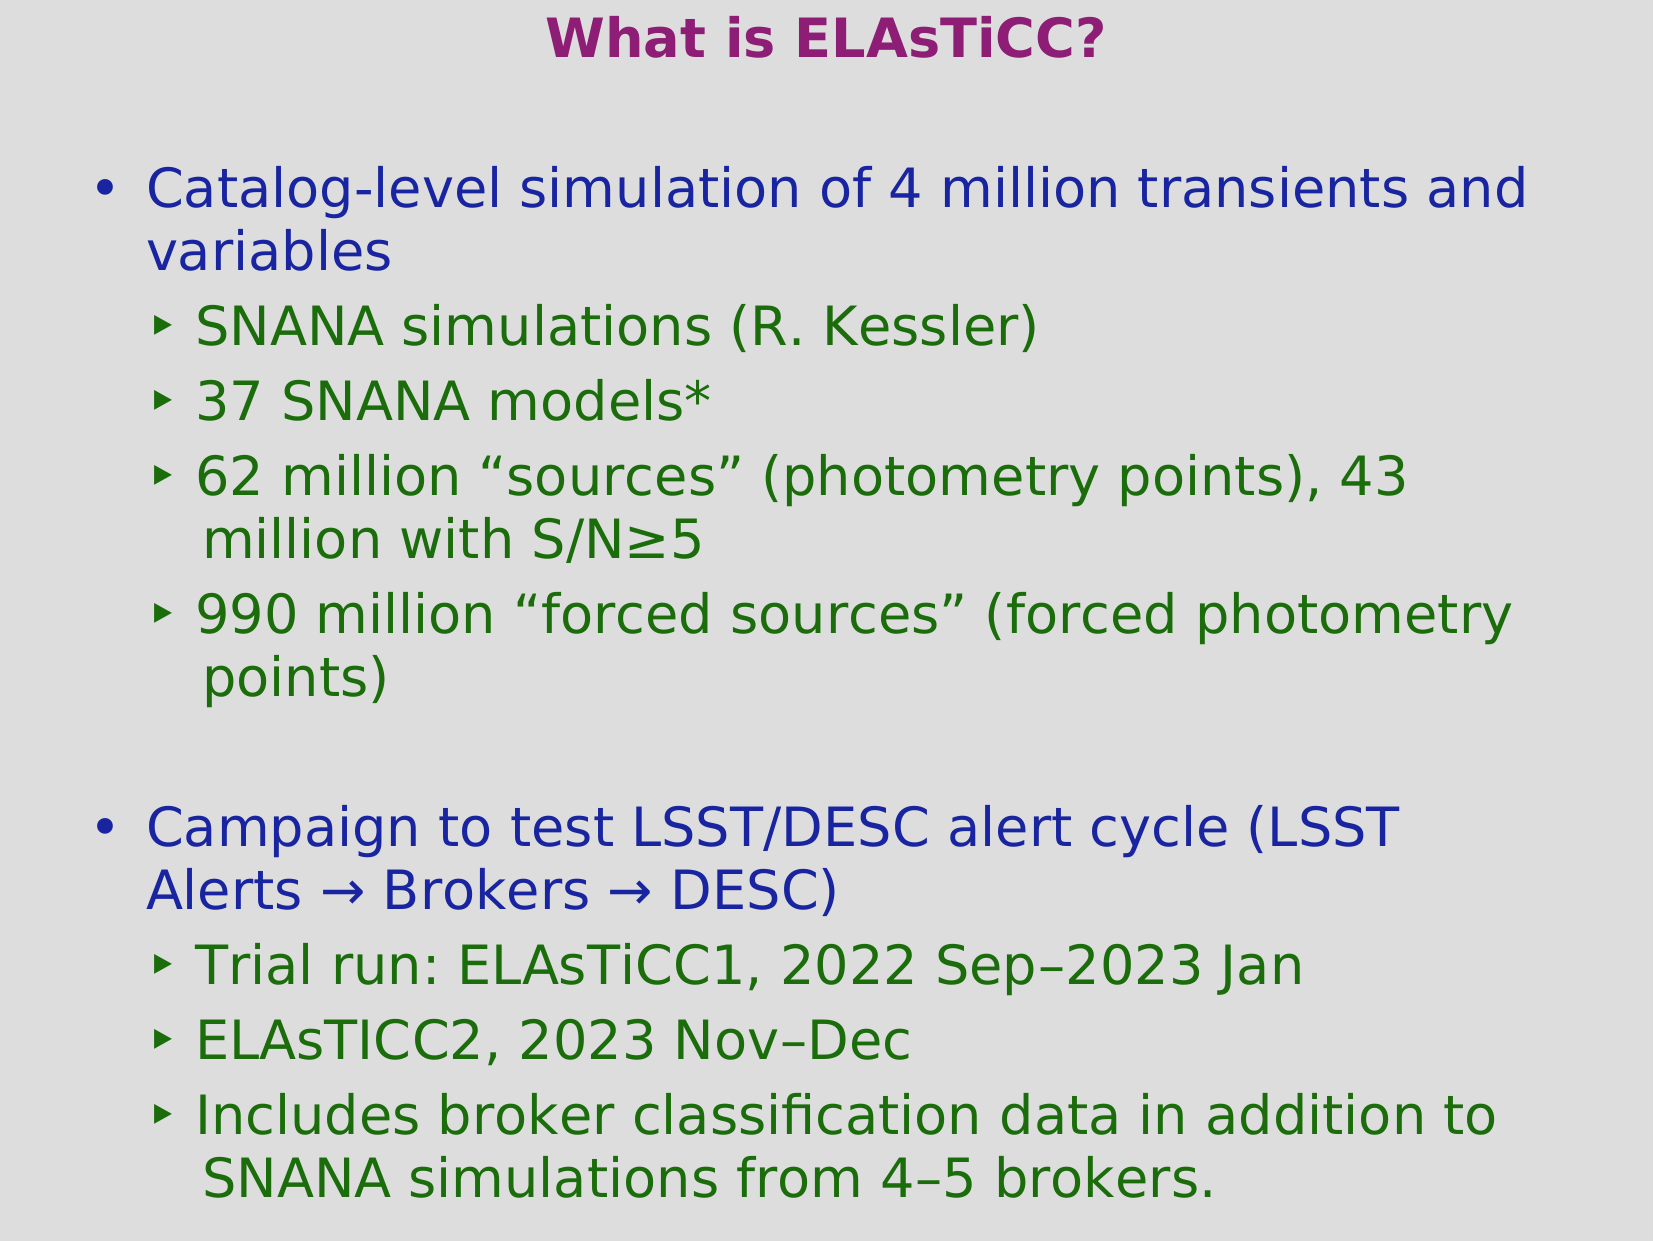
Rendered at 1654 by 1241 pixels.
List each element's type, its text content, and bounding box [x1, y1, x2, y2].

text_box What is ELAsTiCC? [473, 0, 1180, 78]
text_box • Catalog-level simulation of 4 million transients and variables ‣ SNANA simulations (R. Kessler) ‣ 37 SNANA models* ‣ 62 million “sources” (photometry points), 43 million with S/N≥5 ‣ 990 million “forced sources” (forced photometry points) • Campaign to test LSST/DESC alert cycle (LSST Alerts → Brokers → DESC) ‣ Trial run: ELAsTiCC1, 2022 Sep–2023 Jan ‣ ELAsTICC2, 2023 Nov–Dec ‣ Includes broker classification data in addition to SNANA simulations from 4–5 brokers. [75, 150, 1576, 1237]
